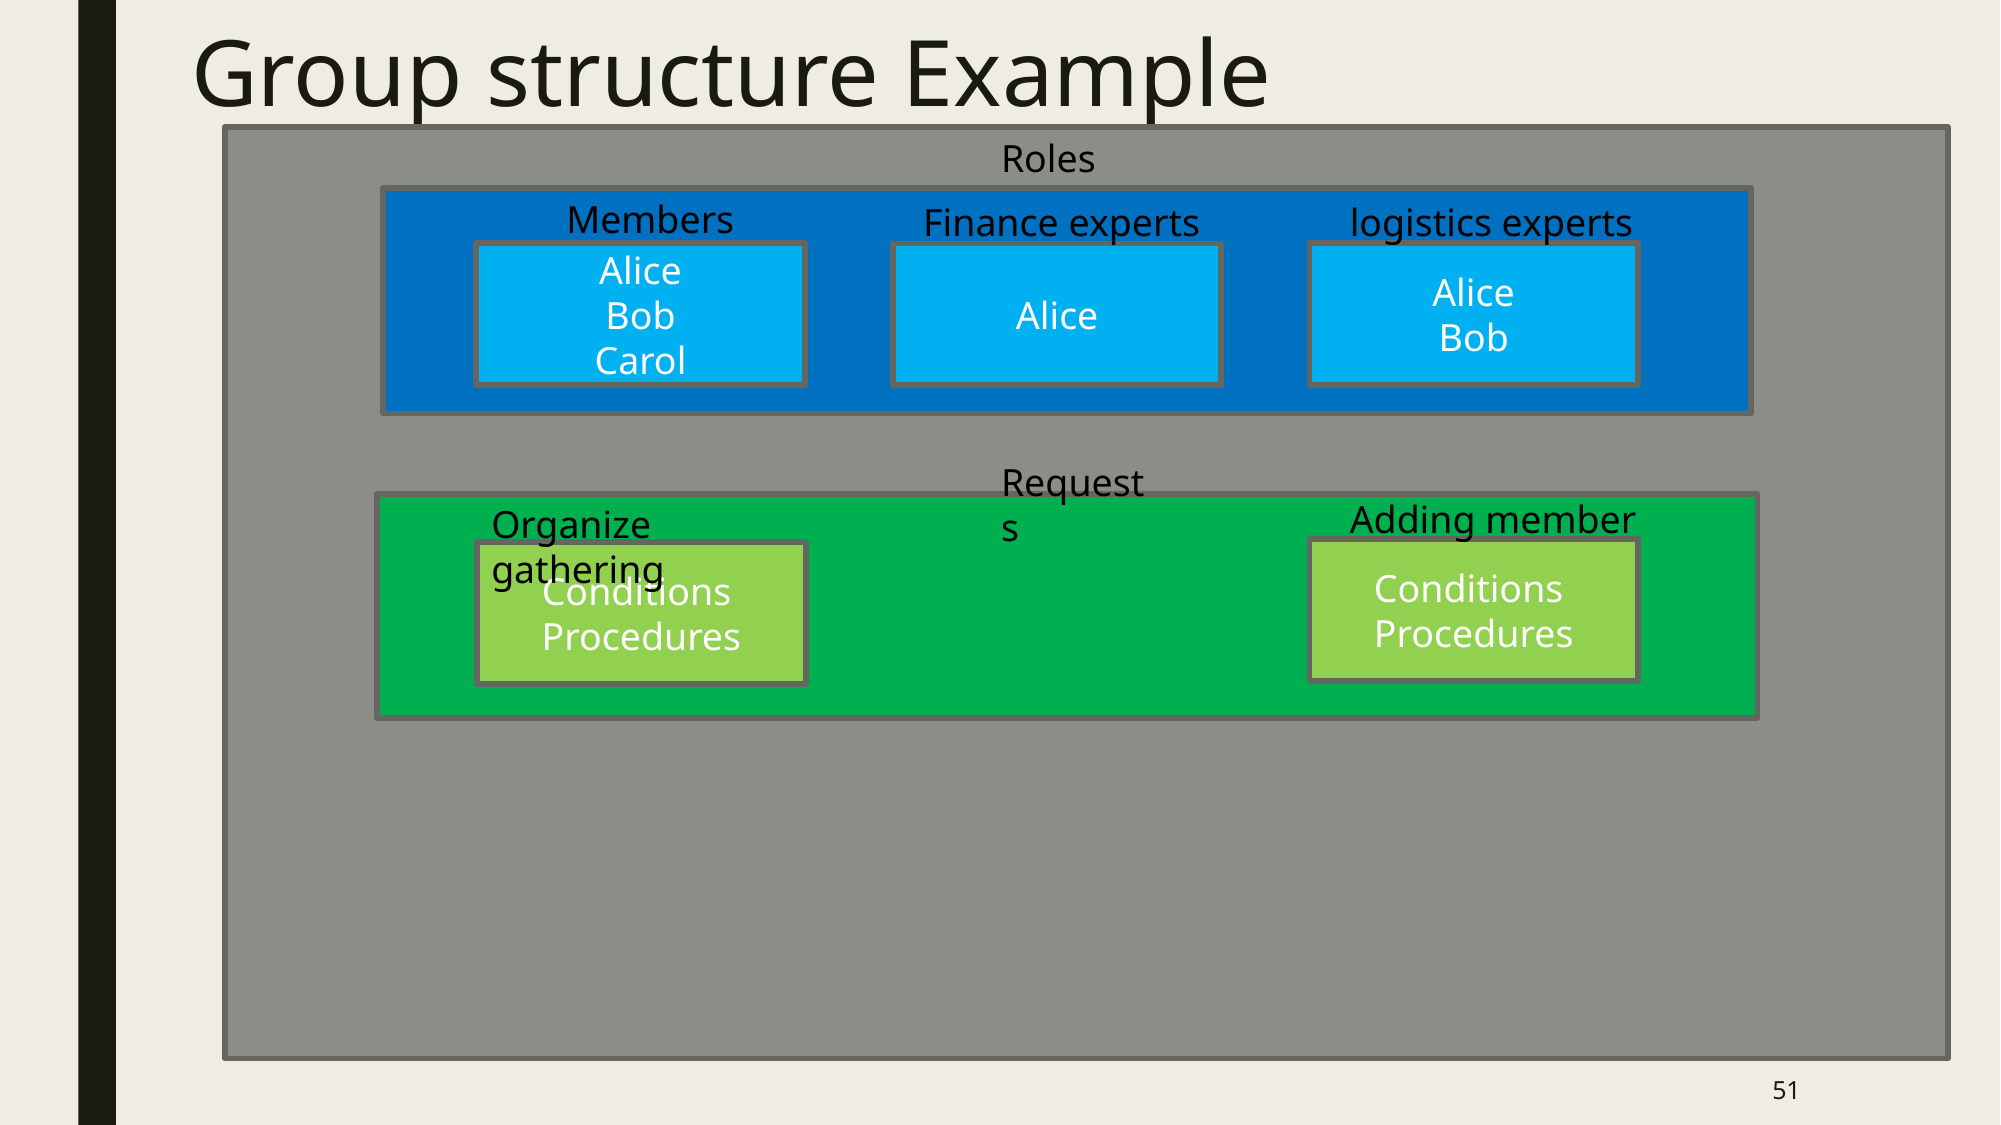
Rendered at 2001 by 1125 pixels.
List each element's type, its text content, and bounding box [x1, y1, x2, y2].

text_box Conditions Procedures [477, 542, 806, 684]
text_box Requests [986, 451, 1168, 557]
text_box Conditions Procedures [1309, 538, 1638, 681]
text_box Alice Bob Carol [476, 243, 805, 386]
text_box Alice [892, 243, 1222, 386]
text_box Adding member [1334, 488, 1664, 549]
slide_number <number> [1553, 1059, 1816, 1125]
text_box logistics experts [1334, 191, 1696, 252]
text_box Roles [986, 127, 1149, 188]
text_box Members [551, 189, 791, 250]
title Group structure Example [176, 20, 1752, 264]
text_box Alice Bob [1309, 243, 1638, 386]
text_box Finance experts [908, 191, 1232, 252]
text_box Organize gathering [476, 493, 805, 599]
text_box [224, 126, 1948, 1059]
